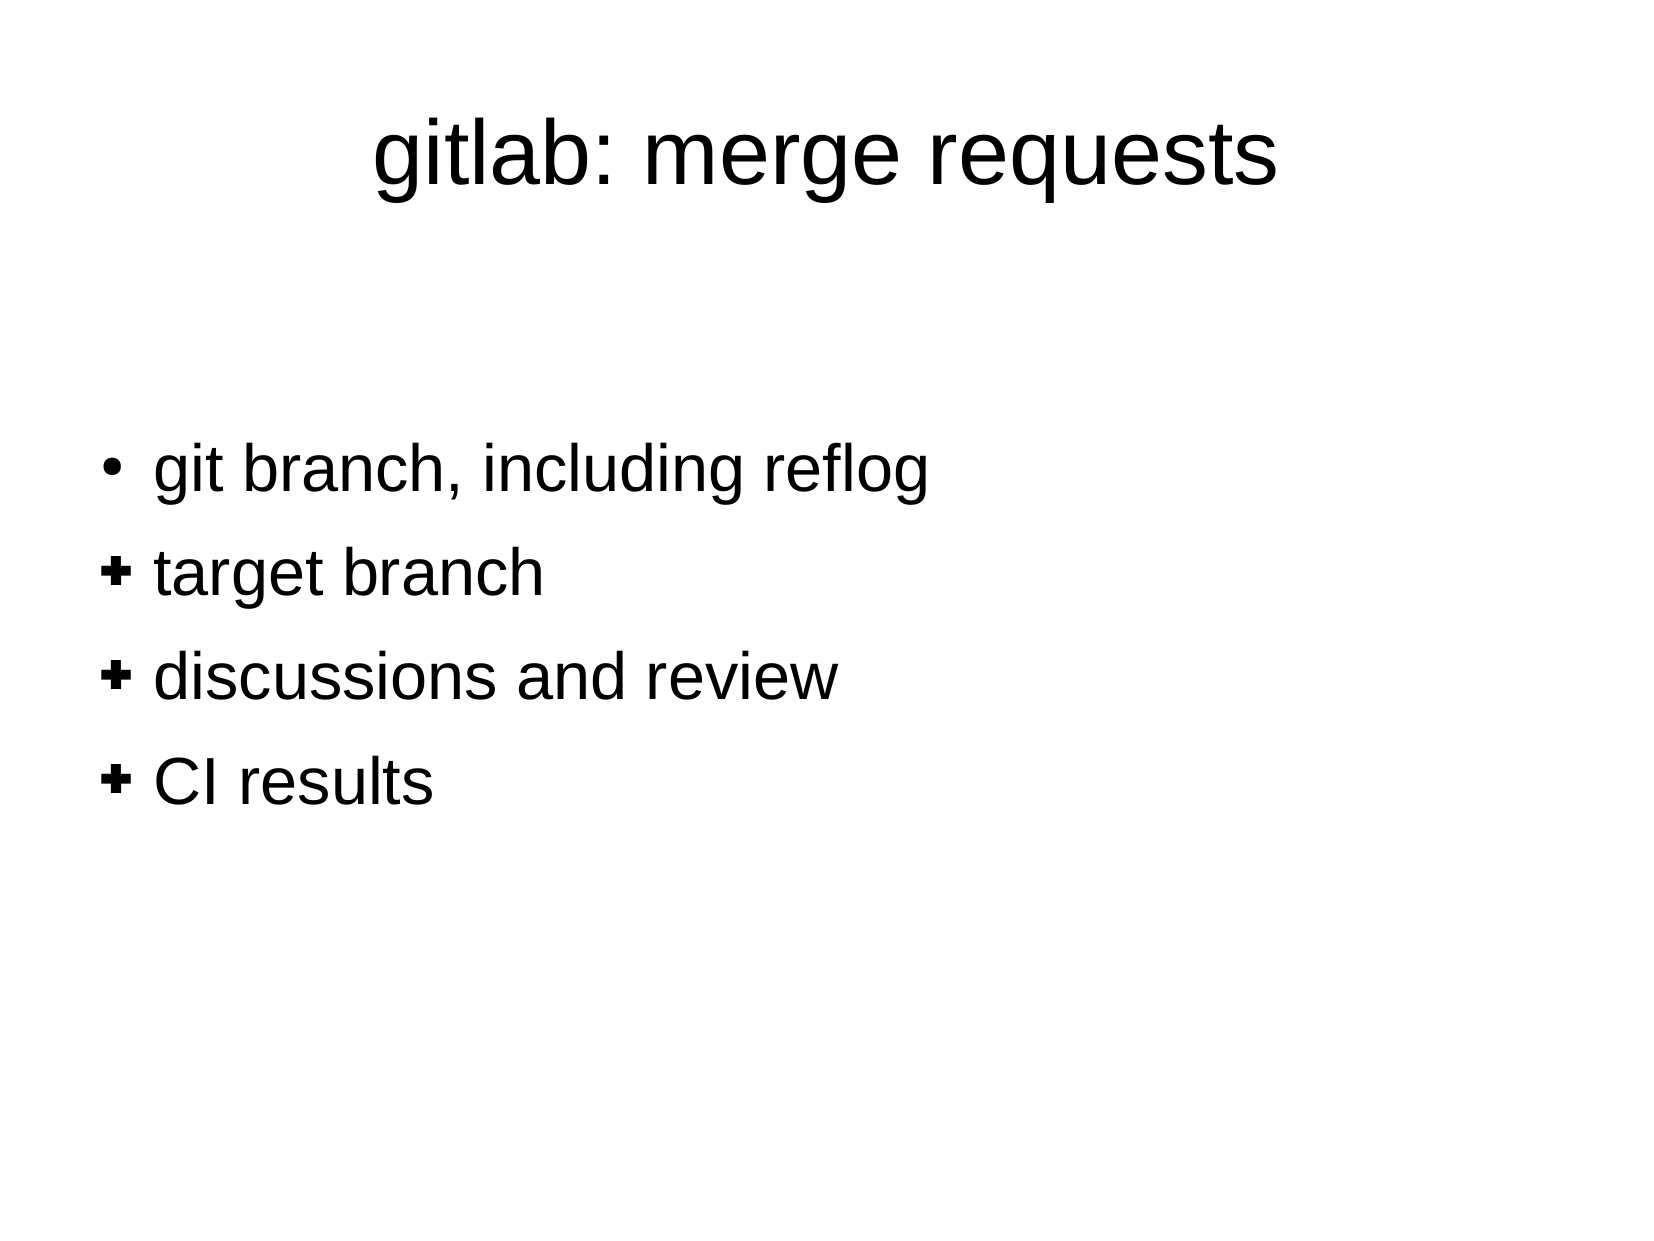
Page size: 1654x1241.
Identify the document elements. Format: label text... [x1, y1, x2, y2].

title gitlab: merge requests [82, 49, 1571, 257]
list git branch, including reflog target branch discussions and review CI results [82, 431, 1571, 1021]
